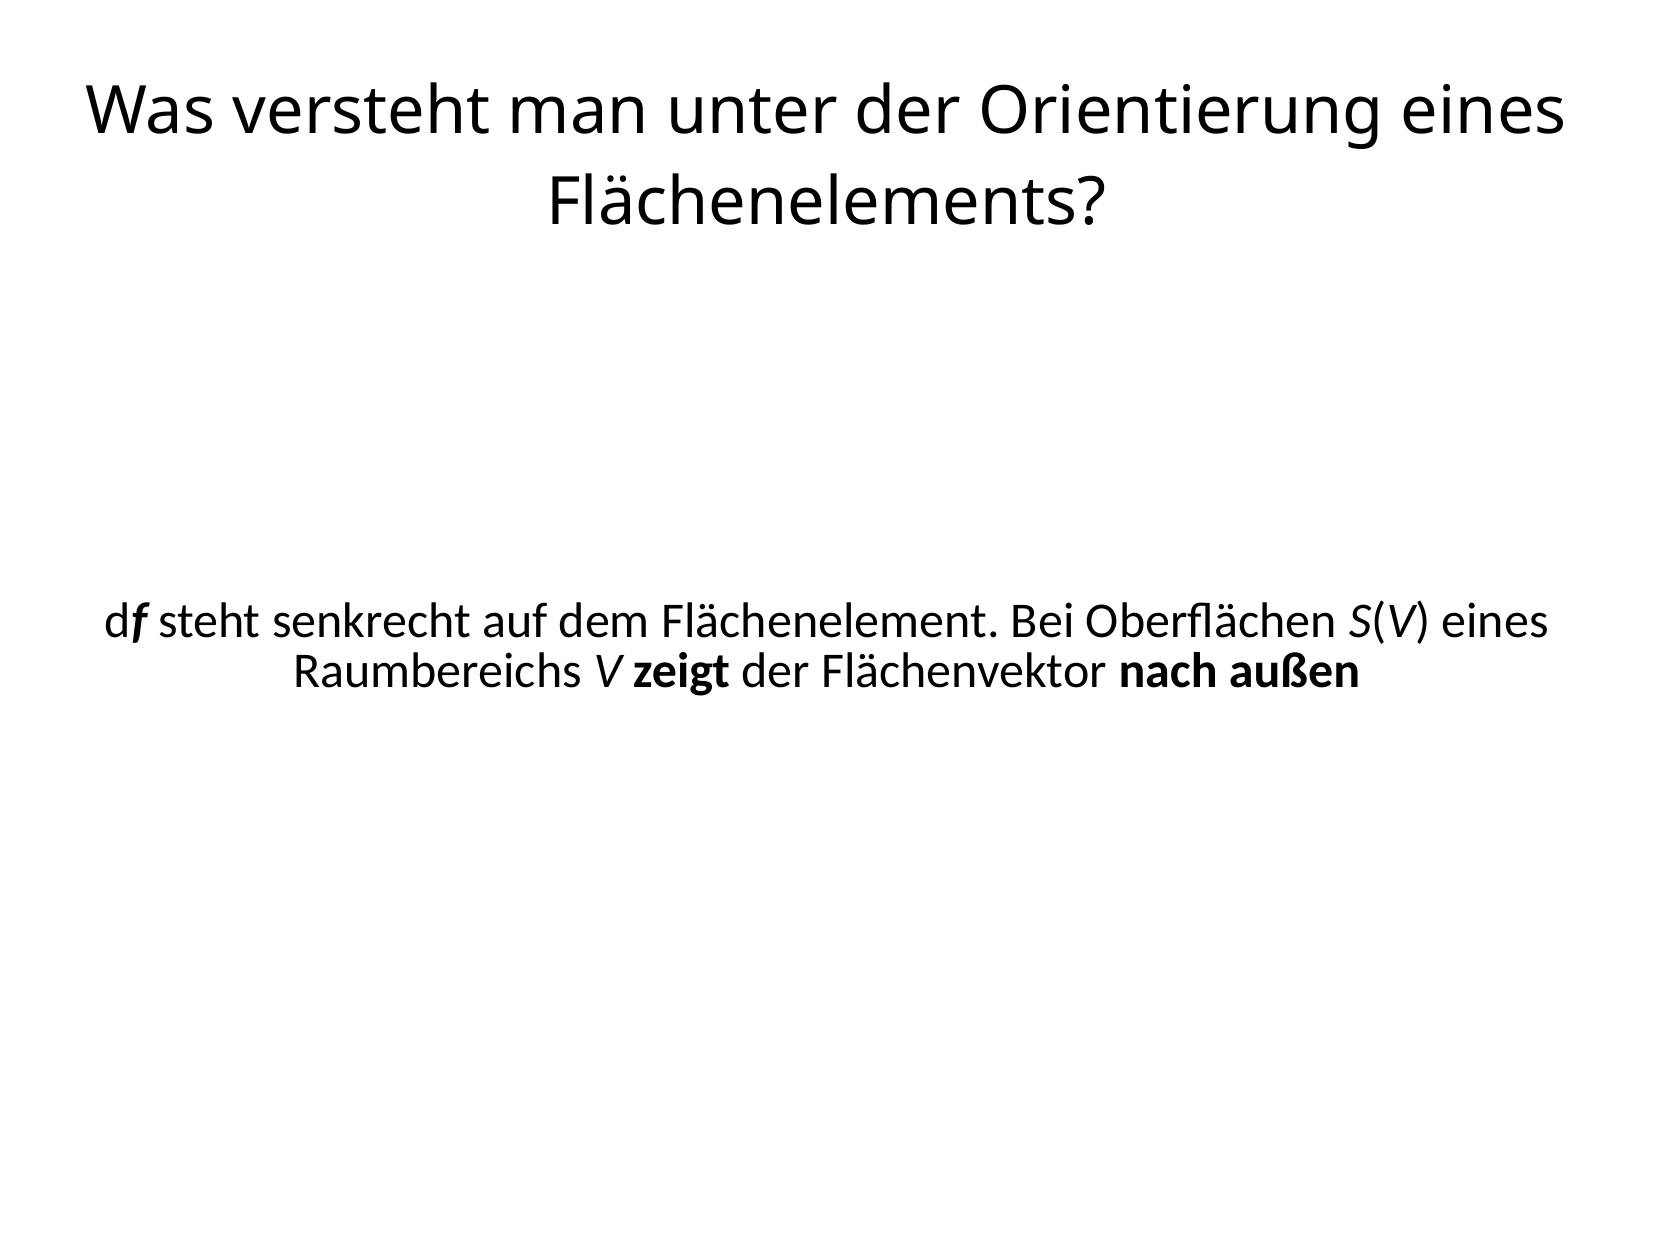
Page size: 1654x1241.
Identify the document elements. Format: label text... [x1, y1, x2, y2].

subtitle df steht senkrecht auf dem Flächenelement. Bei Oberflächen S(V) eines Raumbereichs V zeigt der Flächenvektor nach außen [82, 290, 1571, 1010]
title Was versteht man unter der Orientierung eines Flächenelements? [82, 49, 1571, 257]
